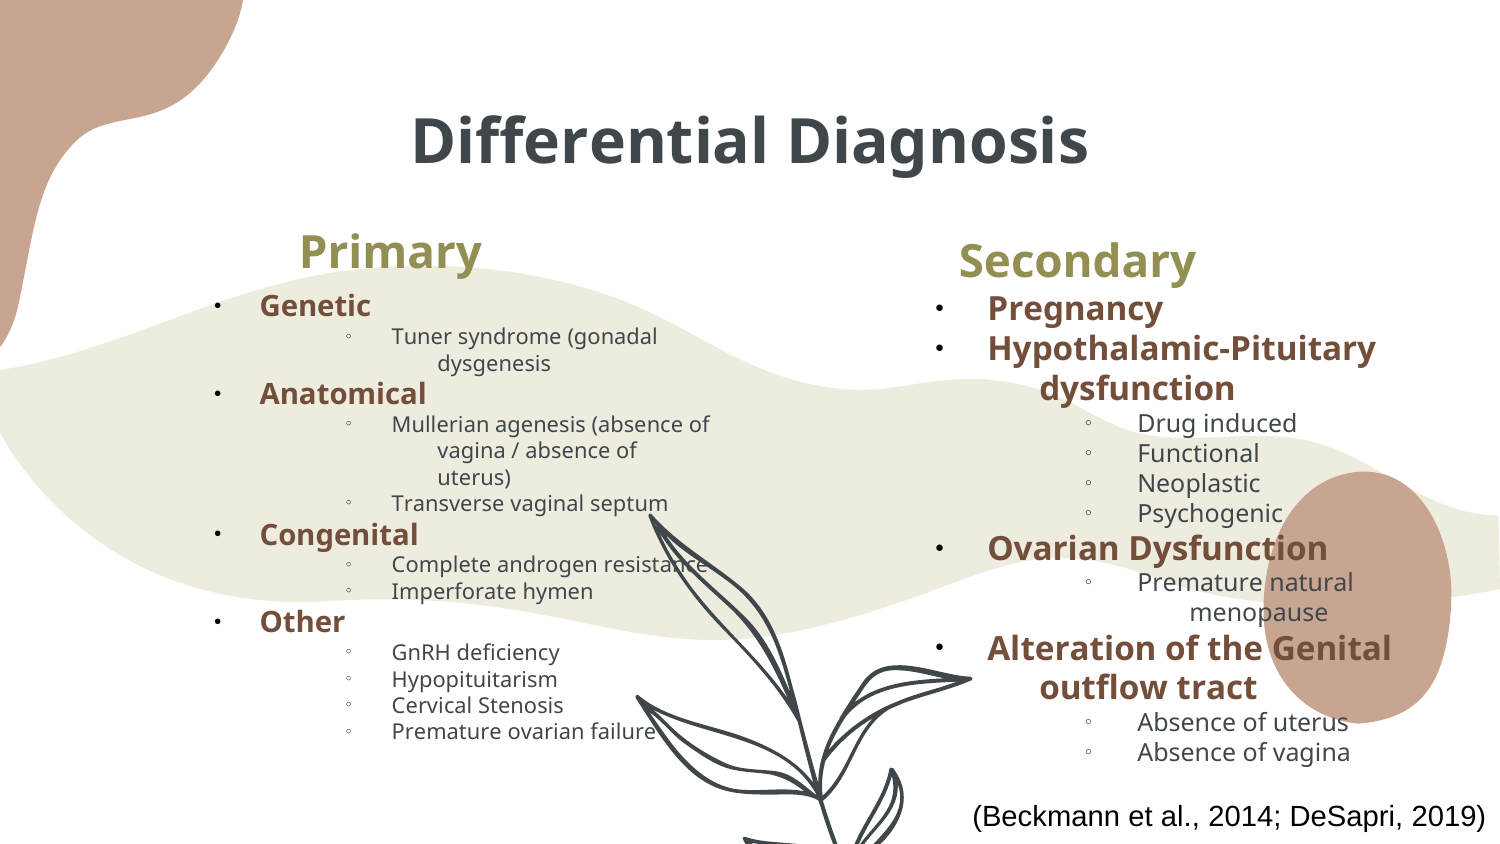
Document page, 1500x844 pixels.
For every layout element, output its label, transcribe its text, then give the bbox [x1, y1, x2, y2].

subtitle Secondary [831, 216, 1317, 294]
list Pregnancy Hypothalamic-Pituitary dysfunction Drug induced Functional Neoplastic Psychogenic Ovarian Dysfunction Premature natural menopause Alteration of the Genital outflow tract Absence of uterus Absence of vagina [874, 272, 1444, 791]
title Differential Diagnosis [116, 85, 1383, 175]
text_box (Beckmann et al., 2014; DeSapri, 2019) [957, 790, 1500, 841]
subtitle Primary [138, 207, 624, 285]
list Genetic Tuner syndrome (gonadal dysgenesis Anatomical Mullerian agenesis (absence of vagina / absence of uterus) Transverse vaginal septum Congenital Complete androgen resistance Imperforate hymen Other GnRH deficiency Hypopituitarism Cervical Stenosis Premature ovarian failure [158, 272, 728, 791]
